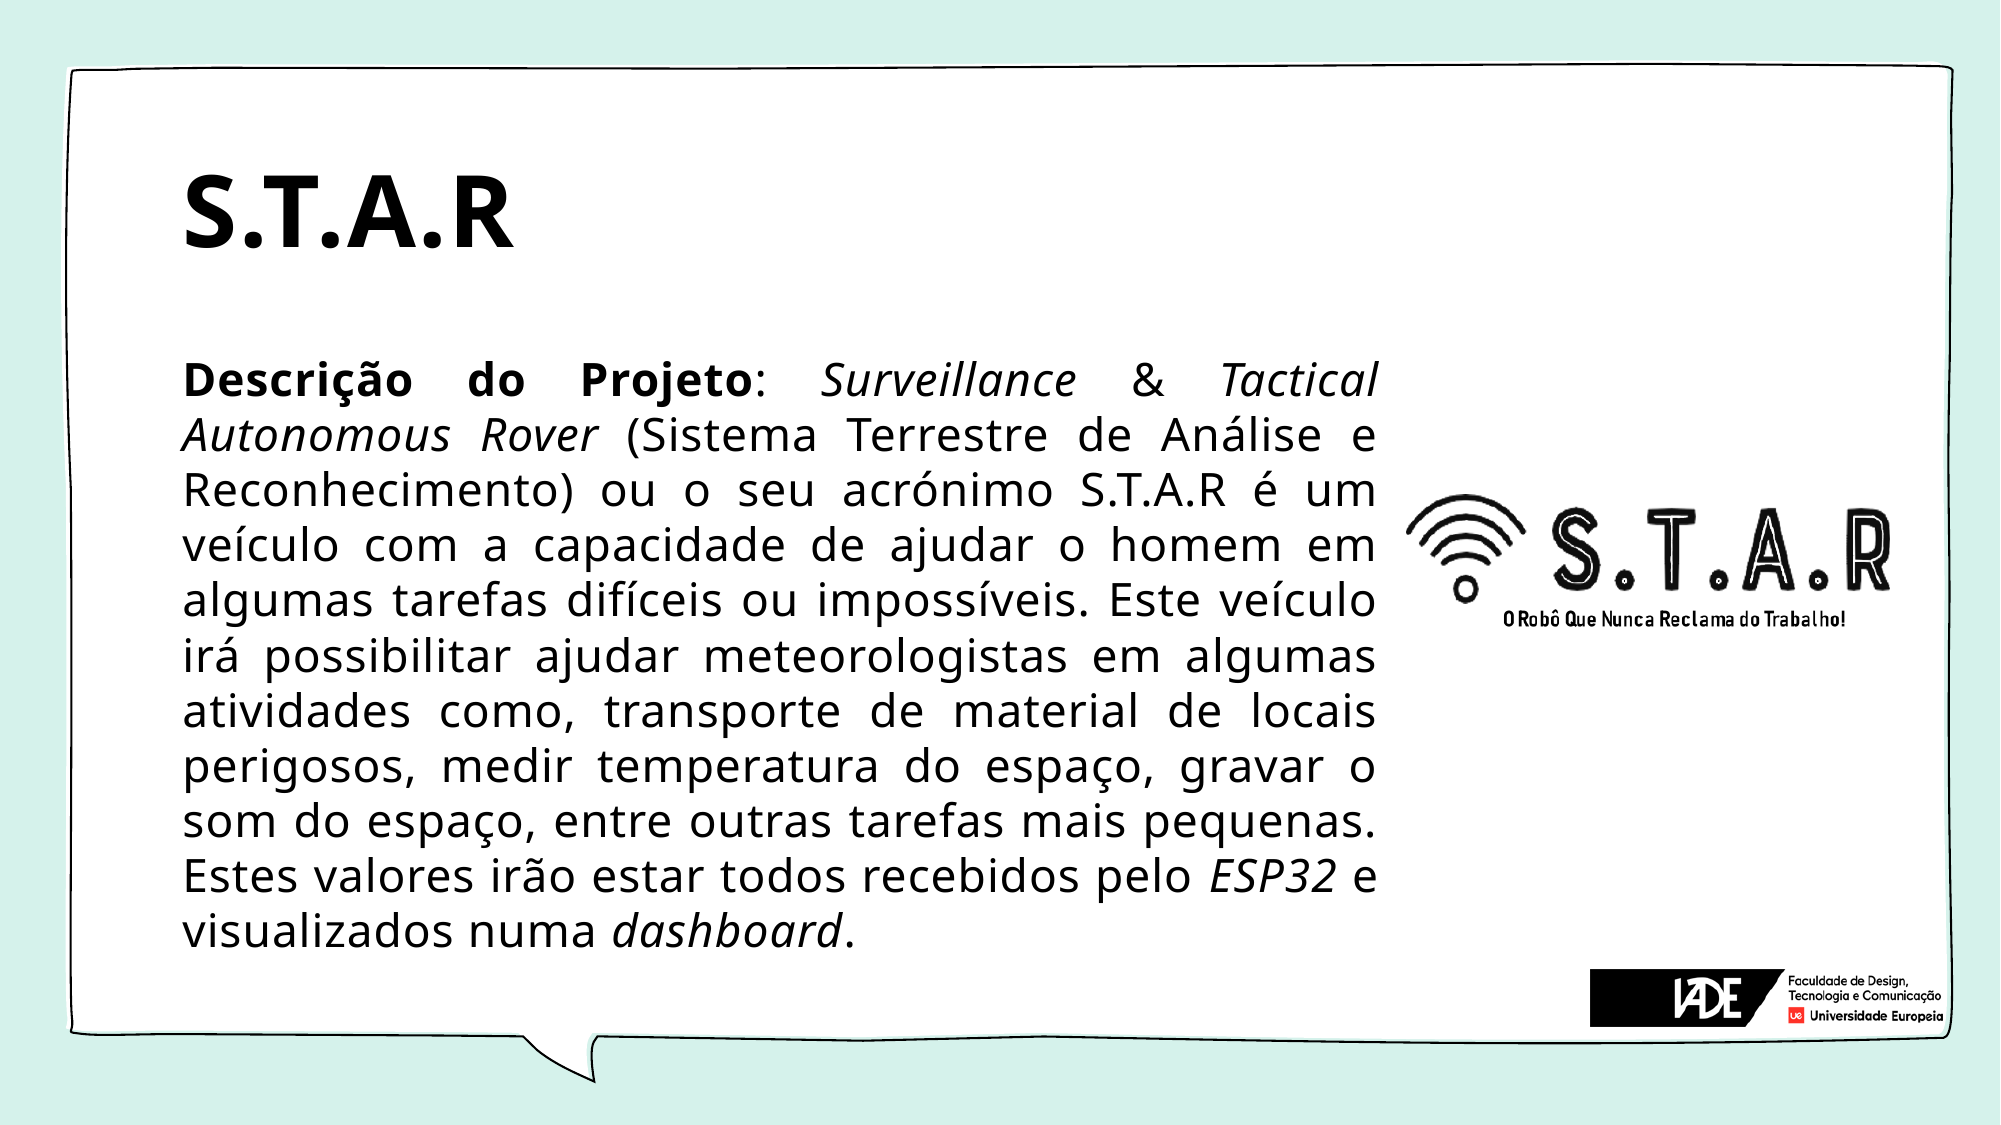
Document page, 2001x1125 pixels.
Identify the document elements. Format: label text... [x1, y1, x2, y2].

picture [1401, 486, 1903, 637]
list Descrição do Projeto: Surveillance & Tactical Autonomous Rover (Sistema Terrestre de Análise e Reconhecimento) ou o seu acrónimo S.T.A.R é um veículo com a capacidade de ajudar o homem em algumas tarefas difíceis ou impossíveis. Este veículo irá possibilitar ajudar meteorologistas em algumas atividades como, transporte de material de locais perigosos, medir temperatura do espaço, gravar o som do espaço, entre outras tarefas mais pequenas. Estes valores irão estar todos recebidos pelo ESP32 e visualizados numa dashboard. [167, 342, 1402, 971]
title S.T.A.R [167, 91, 1863, 324]
picture [1582, 922, 1950, 1073]
